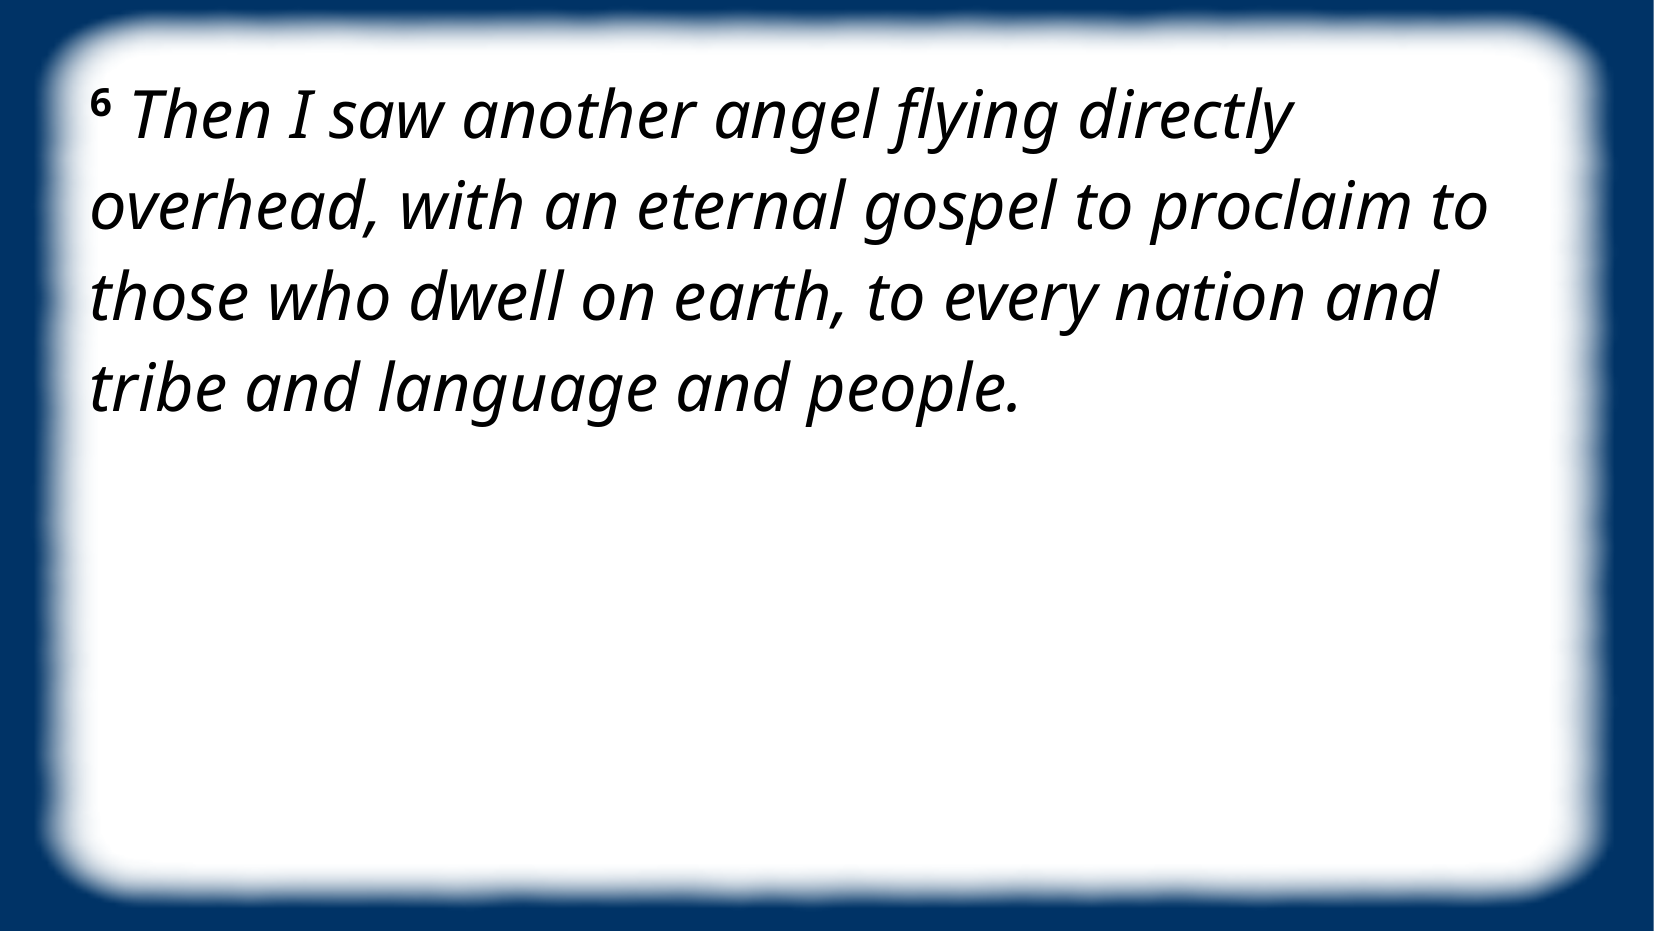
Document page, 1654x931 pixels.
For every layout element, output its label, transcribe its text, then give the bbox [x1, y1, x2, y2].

picture [0, 0, 1654, 931]
text_box 6 Then I saw another angel flying directly overhead, with an eternal gospel to proclaim to those who dwell on earth, to every nation and tribe and language and people. [75, 60, 1576, 430]
